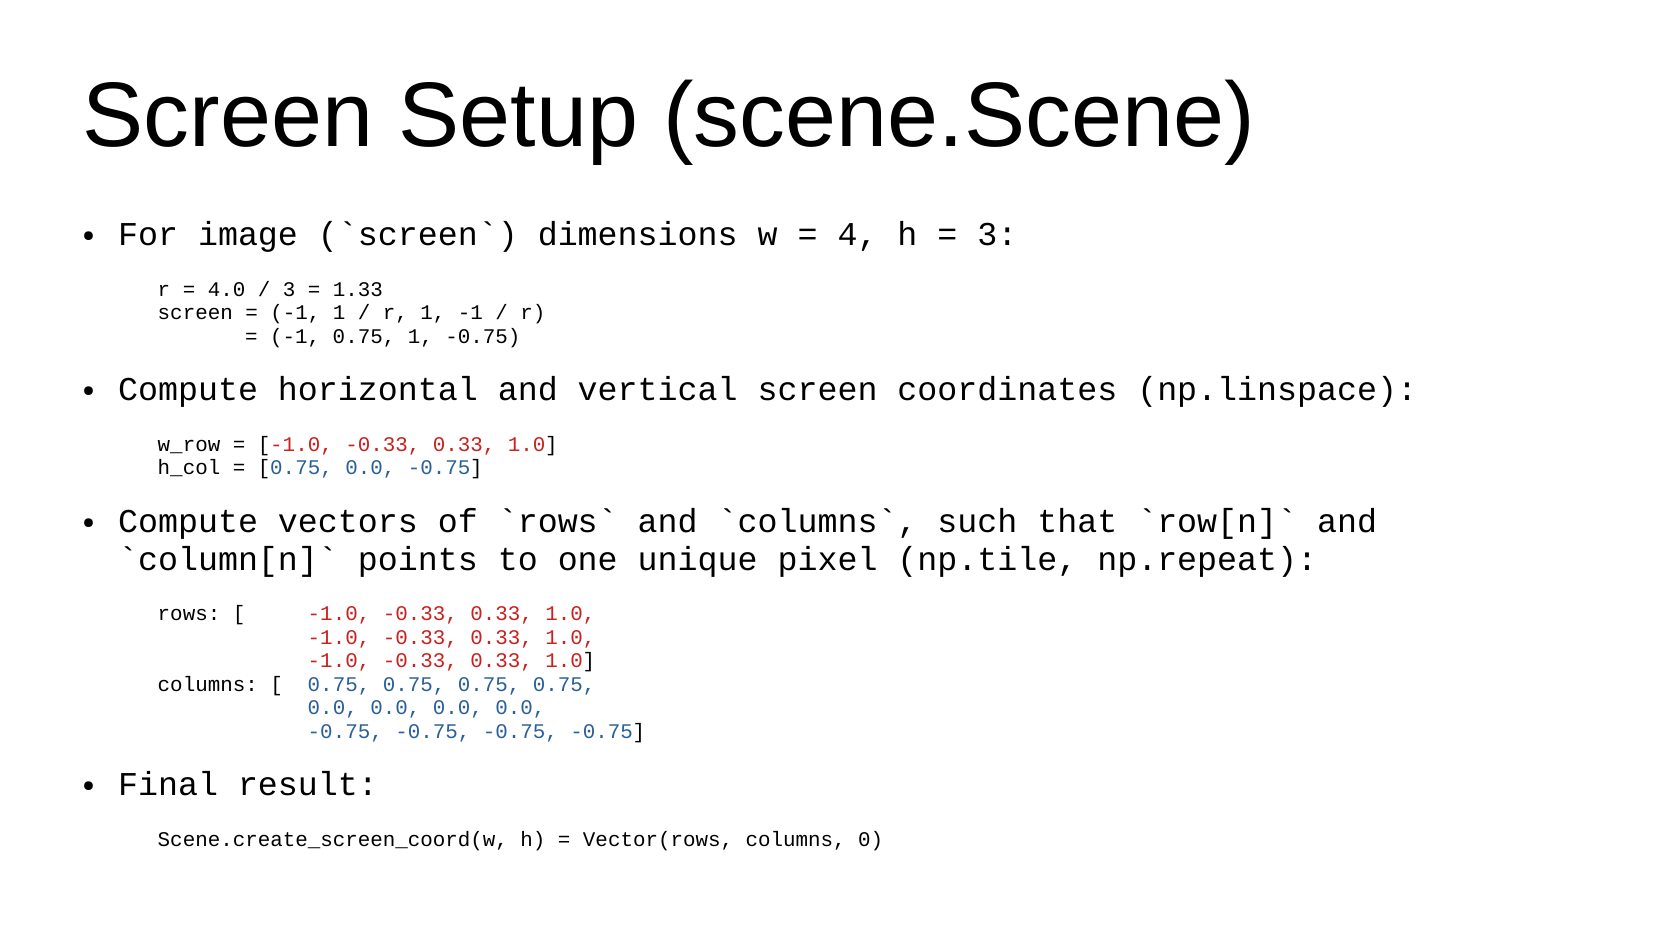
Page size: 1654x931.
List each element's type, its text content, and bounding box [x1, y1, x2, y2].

title Screen Setup (scene.Scene) [82, 37, 1571, 193]
subtitle For image (`screen`) dimensions w = 4, h = 3: r = 4.0 / 3 = 1.33 screen = (-1, 1 / r, 1, -1 / r) = (-1, 0.75, 1, -0.75) Compute horizontal and vertical screen coordinates (np.linspace): w_row = [-1.0, -0.33, 0.33, 1.0] h_col = [0.75, 0.0, -0.75] Compute vectors of `rows` and `columns`, such that `row[n]` and `column[n]` points to one unique pixel (np.tile, np.repeat): rows: [ -1.0, -0.33, 0.33, 1.0, -1.0, -0.33, 0.33, 1.0, -1.0, -0.33, 0.33, 1.0] columns: [ 0.75, 0.75, 0.75, 0.75, 0.0, 0.0, 0.0, 0.0, -0.75, -0.75, -0.75, -0.75] Final result: Scene.create_screen_coord(w, h) = Vector(rows, columns, 0) [82, 217, 1571, 853]
